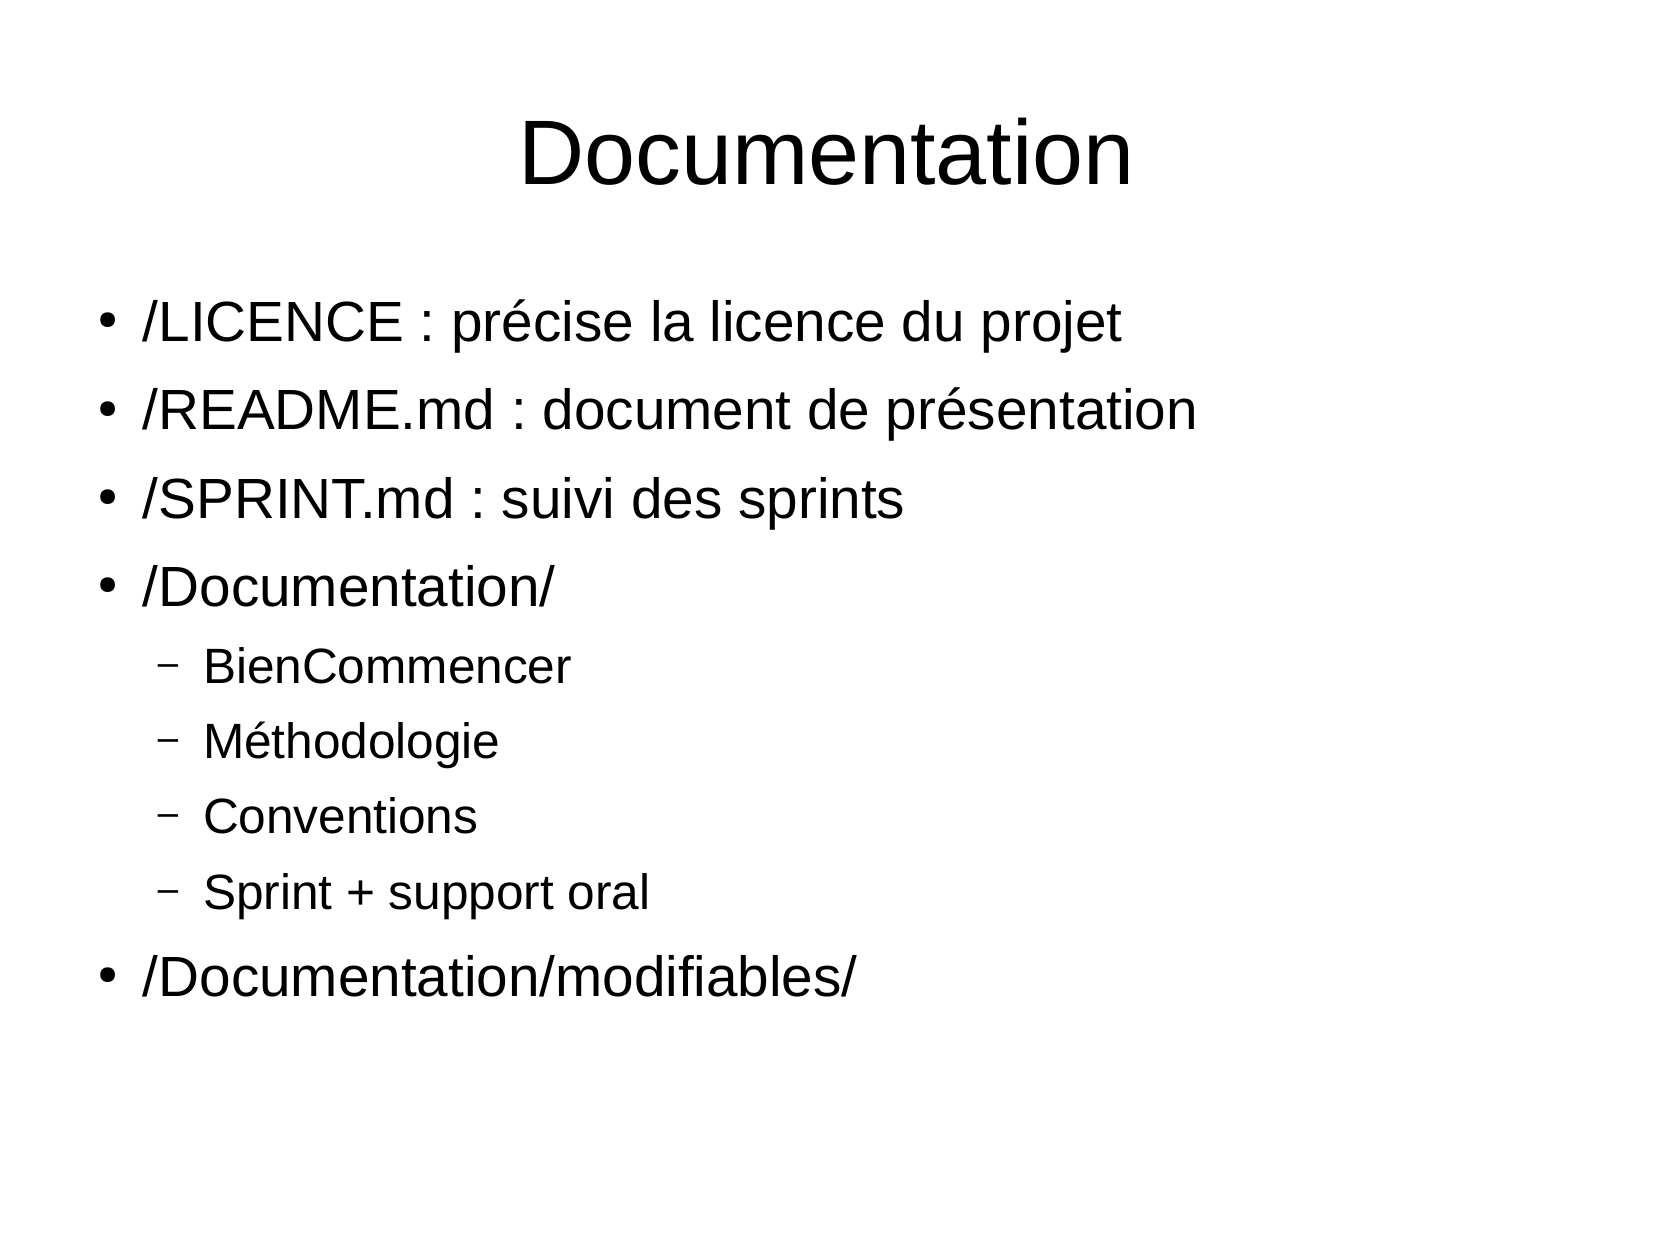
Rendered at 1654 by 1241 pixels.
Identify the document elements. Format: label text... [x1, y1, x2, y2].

title Documentation [82, 49, 1571, 257]
list /LICENCE : précise la licence du projet /README.md : document de présentation /SPRINT.md : suivi des sprints /Documentation/ BienCommencer Méthodologie Conventions Sprint + support oral /Documentation/modifiables/ [82, 290, 1571, 1010]
